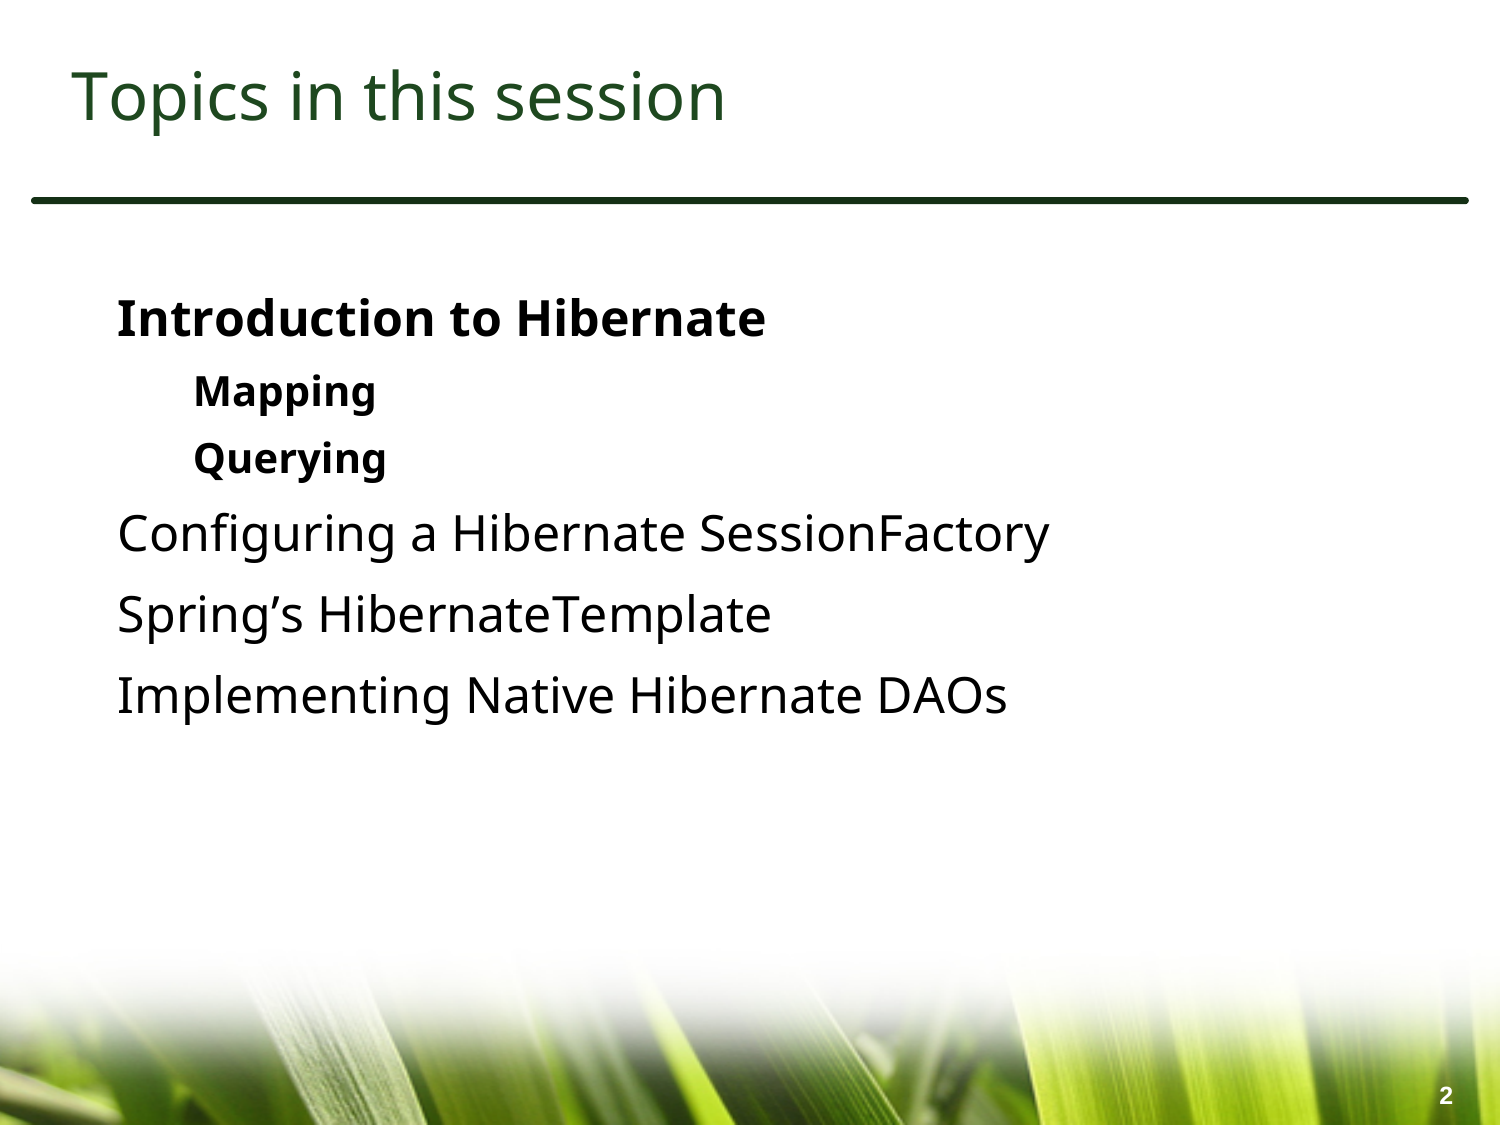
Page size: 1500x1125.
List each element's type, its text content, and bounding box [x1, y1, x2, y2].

picture [0, 944, 1500, 1125]
title Topics in this session [56, 13, 1089, 176]
list Introduction to Hibernate Mapping Querying Configuring a Hibernate SessionFactory Spring’s HibernateTemplate Implementing Native Hibernate DAOs [103, 275, 1394, 938]
